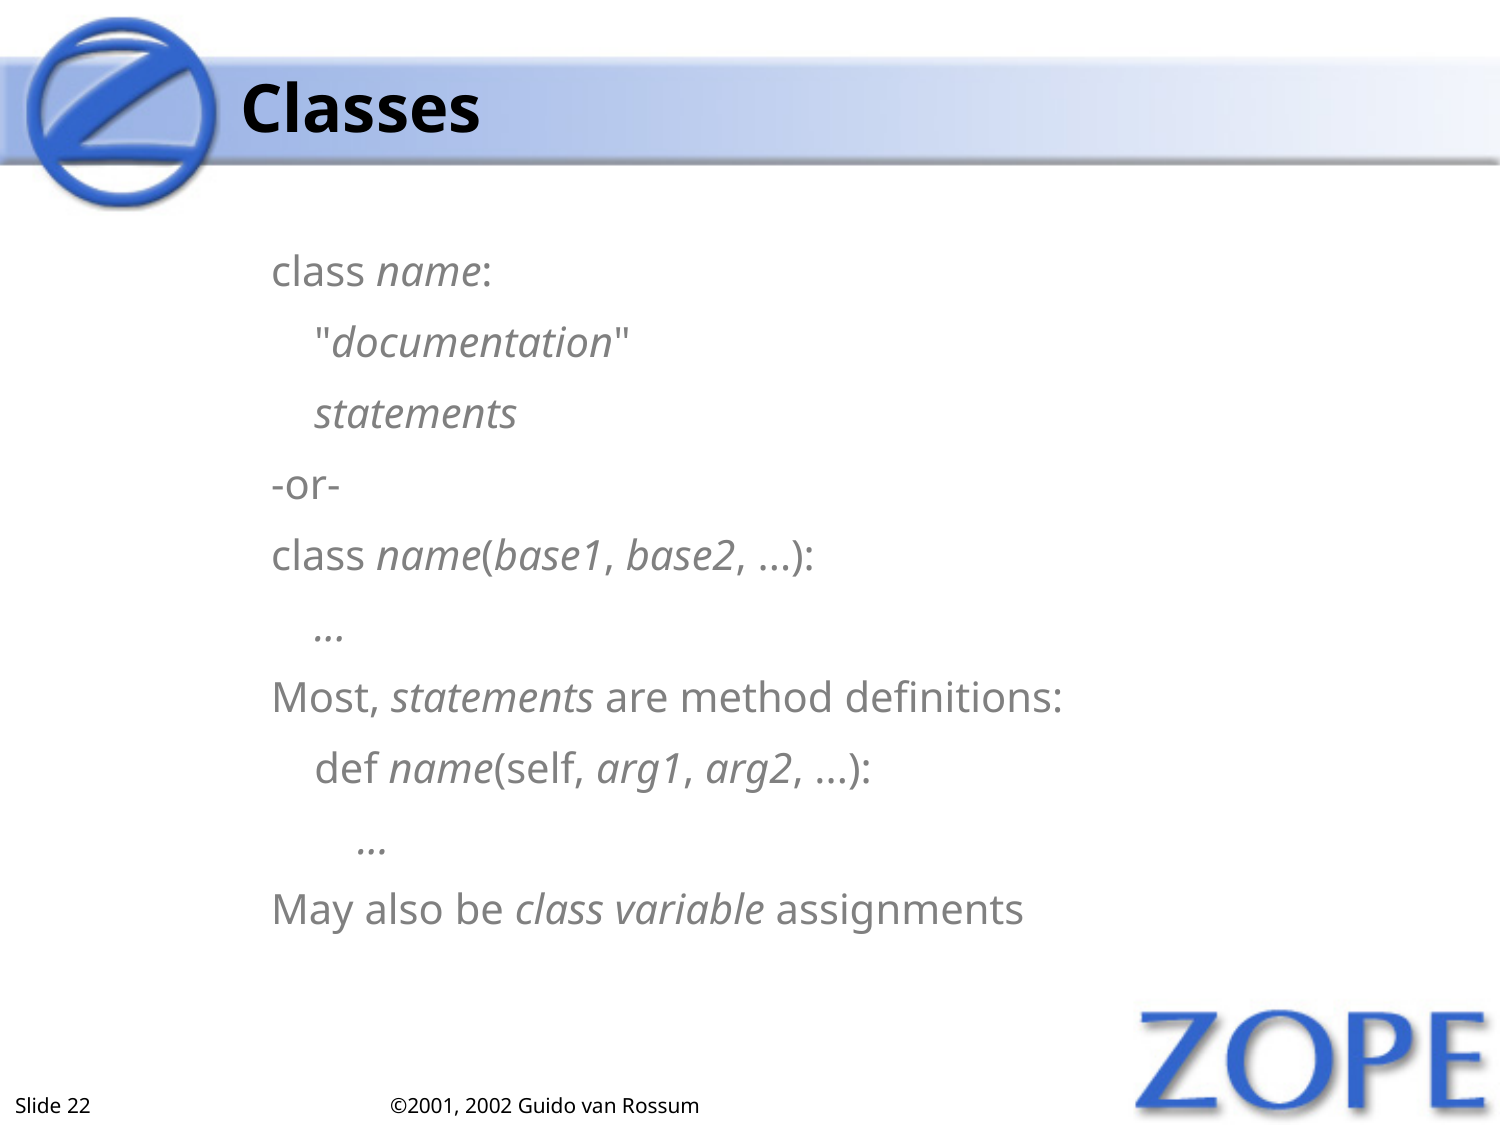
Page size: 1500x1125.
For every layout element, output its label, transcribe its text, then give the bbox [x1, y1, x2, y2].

title Classes [225, 50, 1467, 163]
list class name: "documentation" statements -or- class name(base1, base2, ...): ... Most, statements are method definitions: def name(self, arg1, arg2, ...): ... May also be class variable assignments [200, 237, 1388, 1001]
